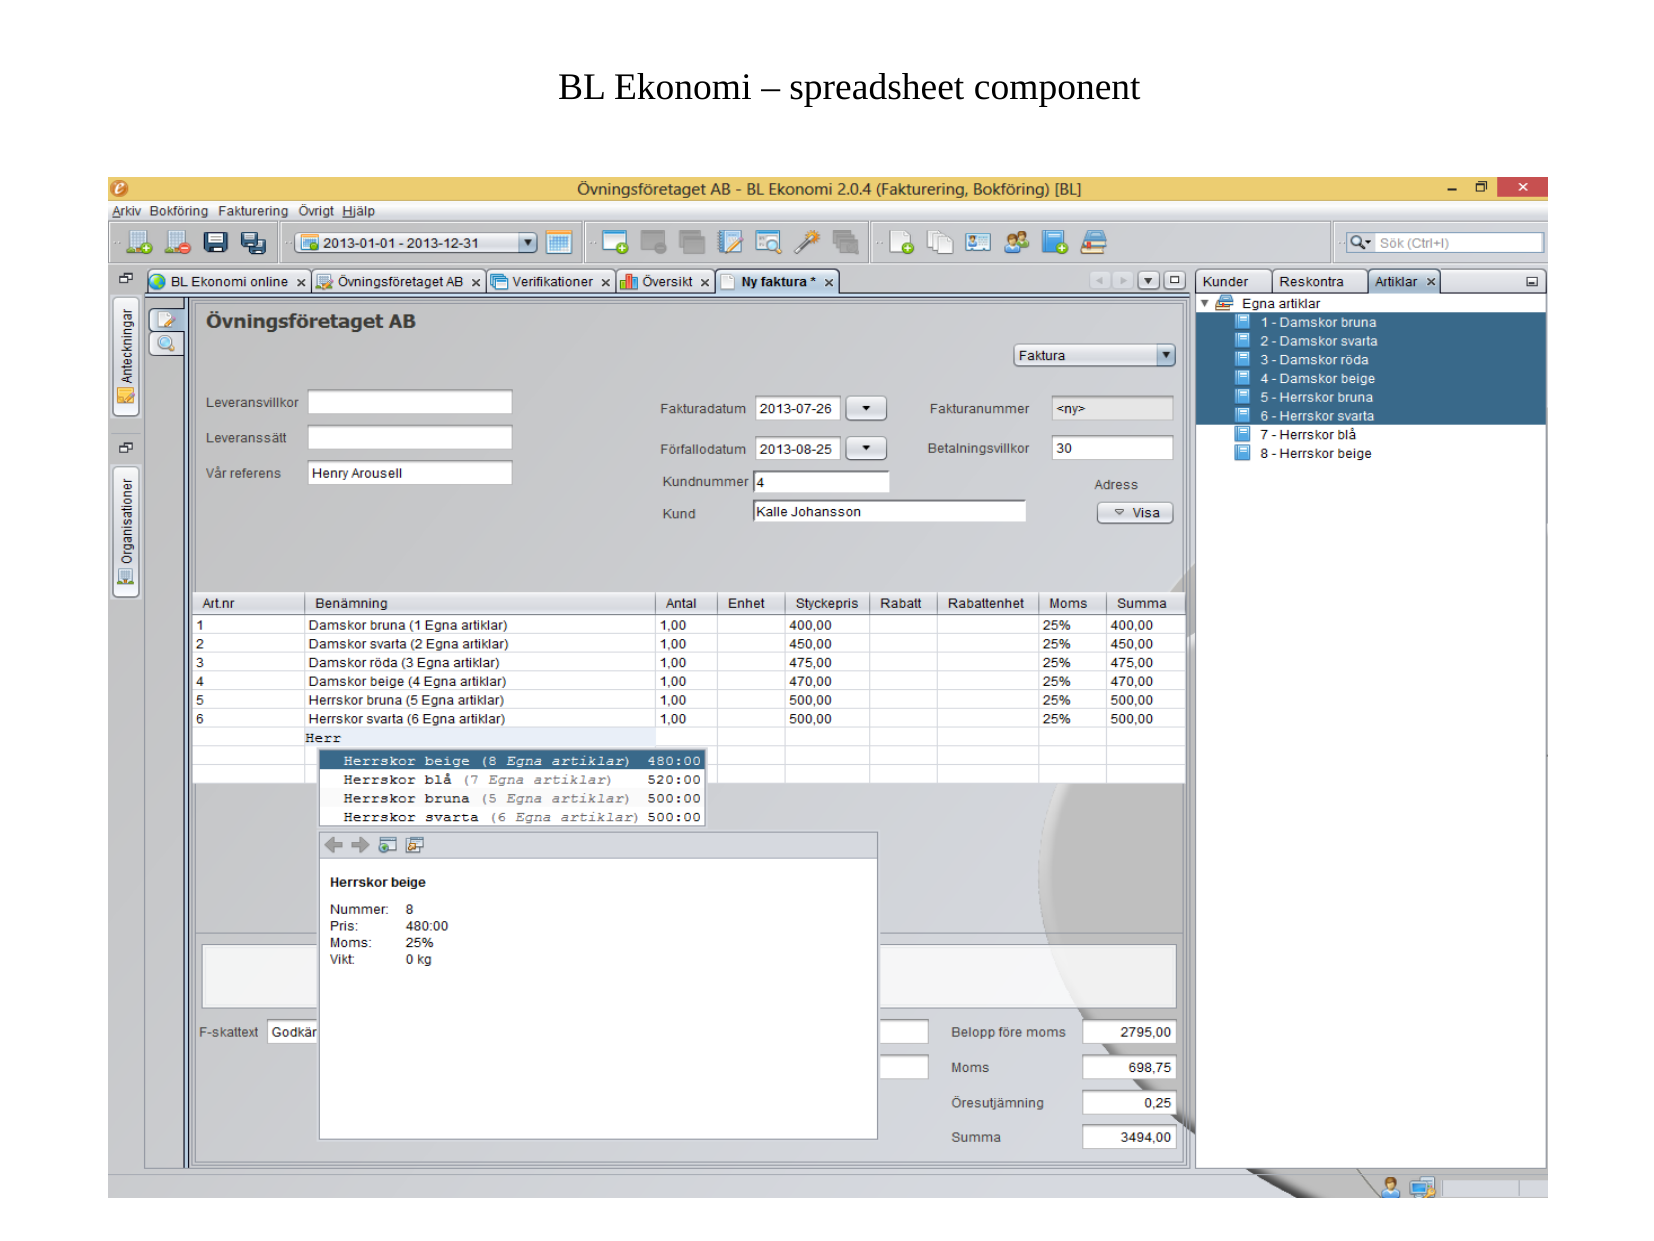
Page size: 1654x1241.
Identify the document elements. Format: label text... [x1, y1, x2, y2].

picture [108, 177, 1548, 1198]
text_box BL Ekonomi – spreadsheet component [543, 59, 1217, 116]
